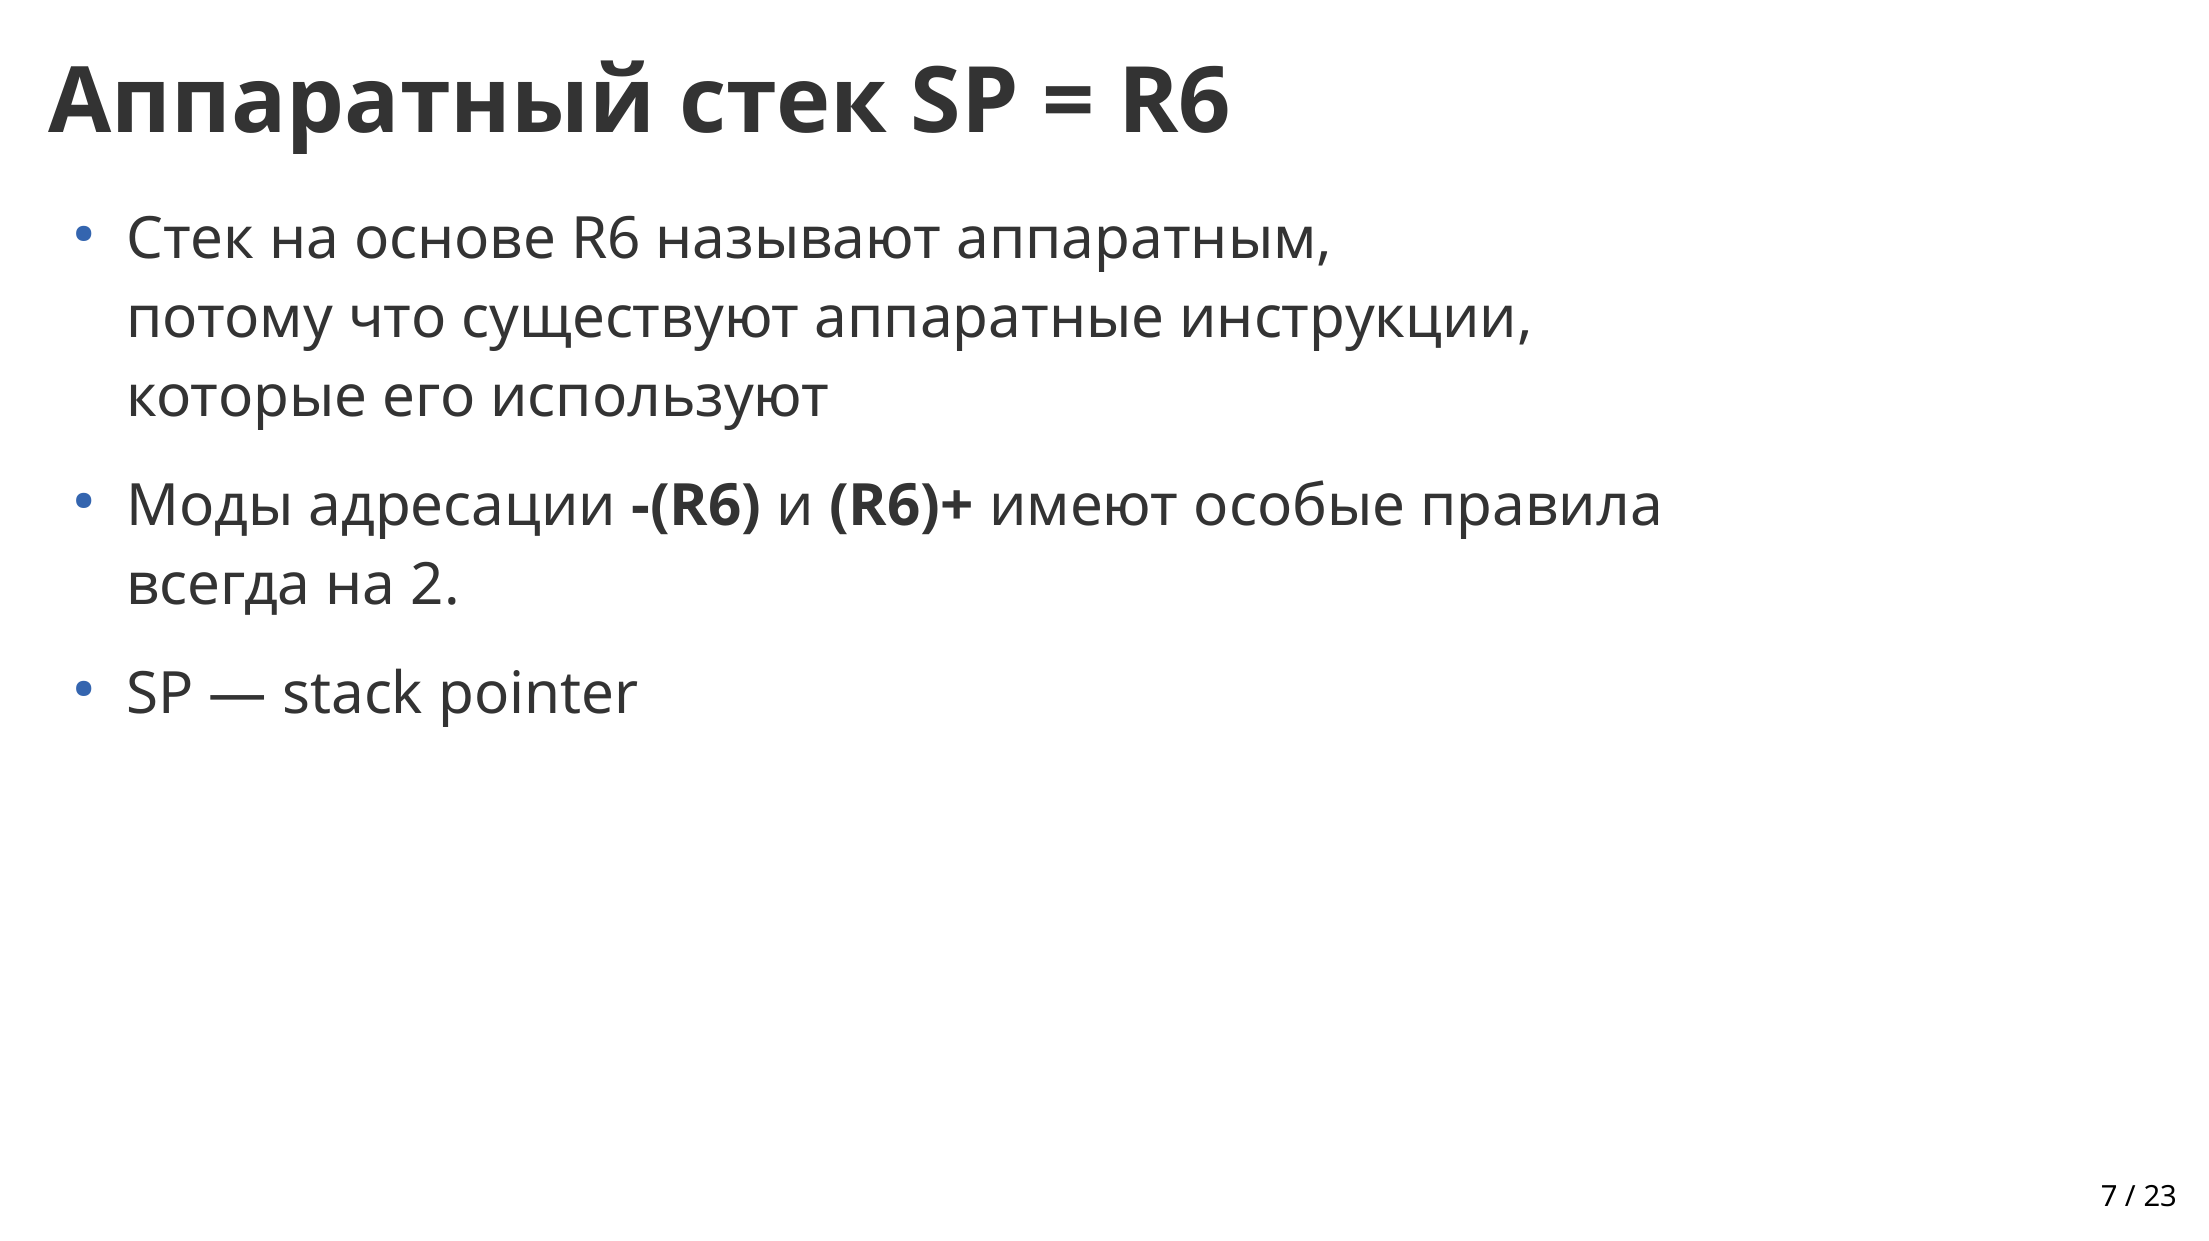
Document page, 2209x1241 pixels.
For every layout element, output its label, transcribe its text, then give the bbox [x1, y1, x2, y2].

title Аппаратный стек SP = R6 [48, 34, 2174, 160]
list Стек на основе R6 называют аппаратным, потому что существуют аппаратные инструкции, которые его используют Моды адресации -(R6) и (R6)+ имеют особые правила всегда на 2. SP — stack pointer [55, 195, 1690, 1177]
